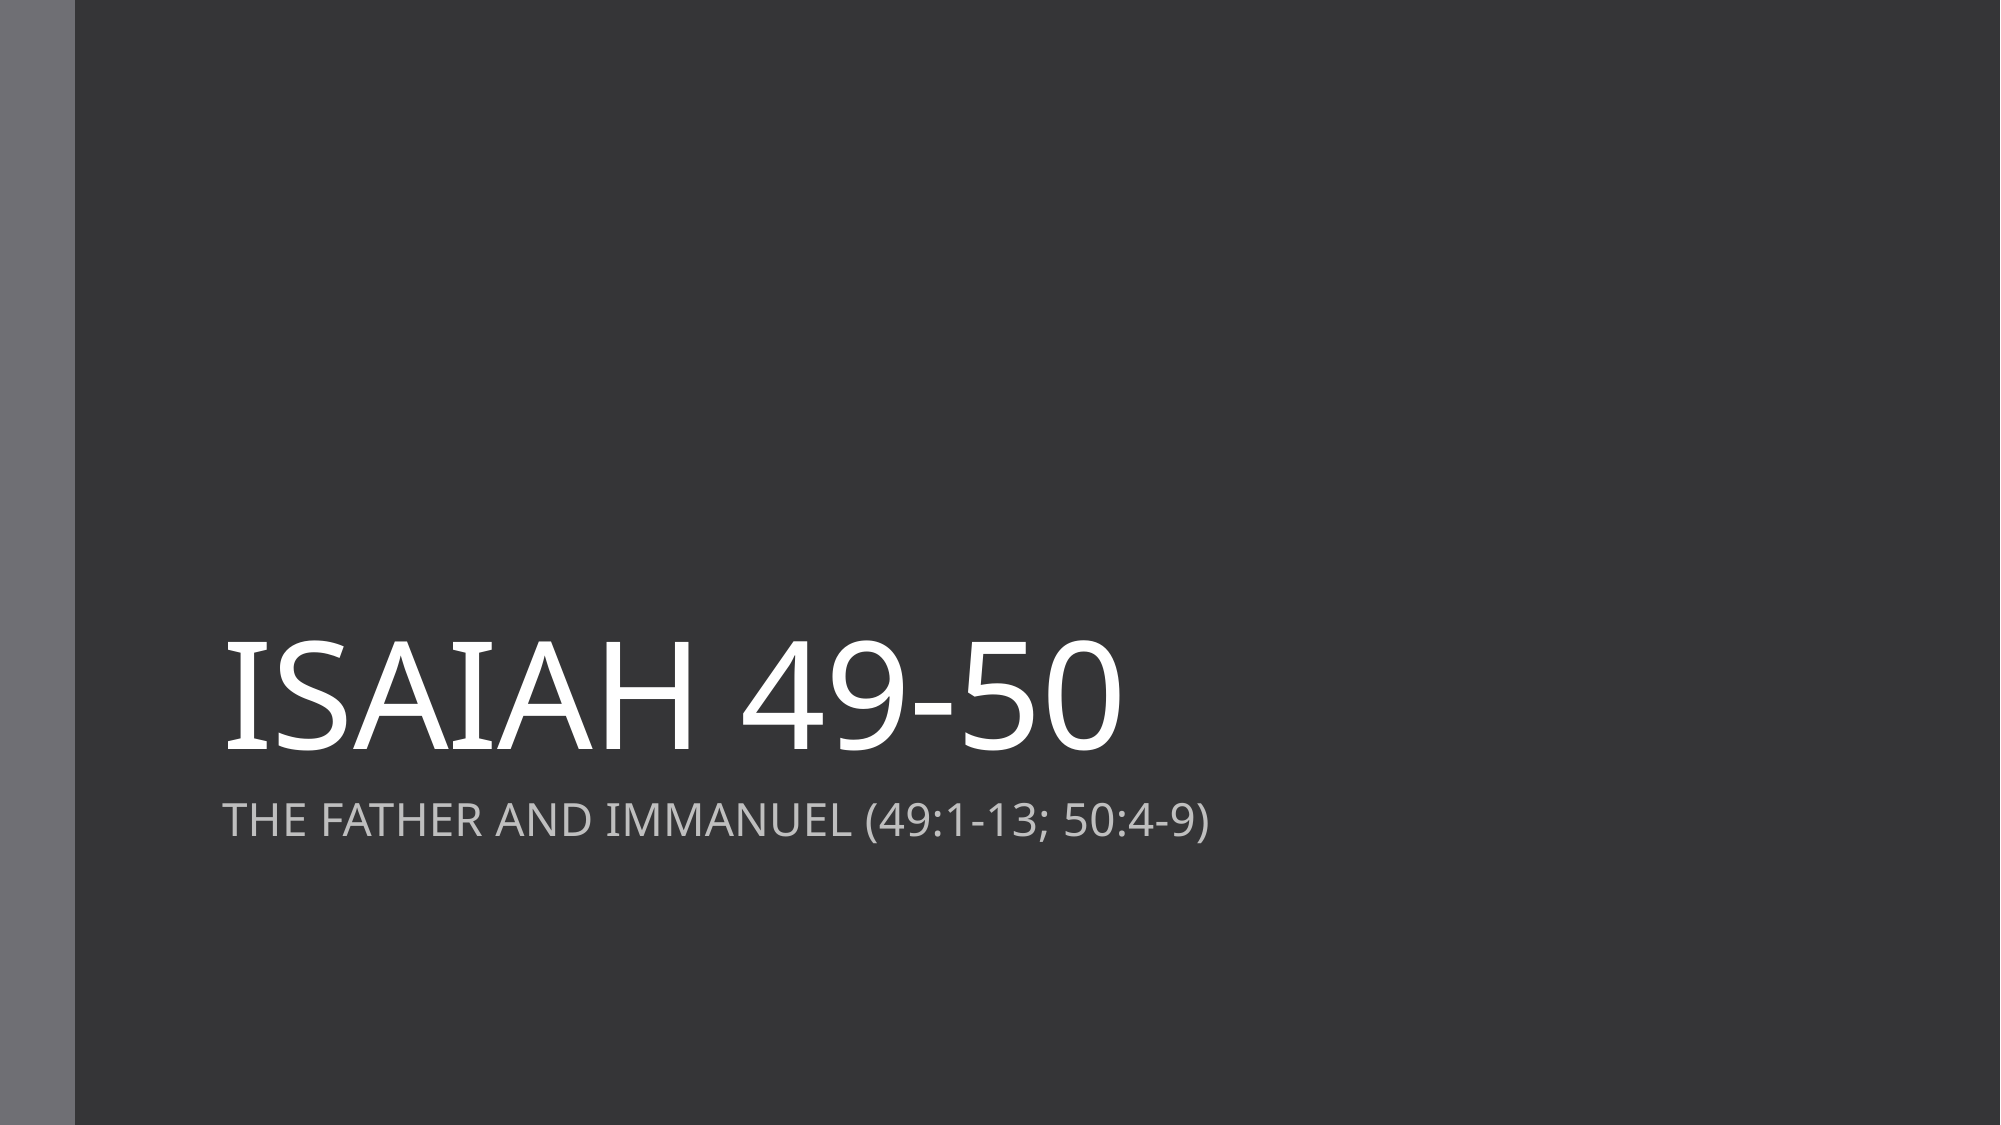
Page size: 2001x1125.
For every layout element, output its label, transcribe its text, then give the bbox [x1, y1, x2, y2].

subtitle THE FATHER AND IMMANUEL (49:1-13; 50:4-9) [206, 787, 1752, 1066]
title ISAIAH 49-50 [206, 124, 1752, 787]
